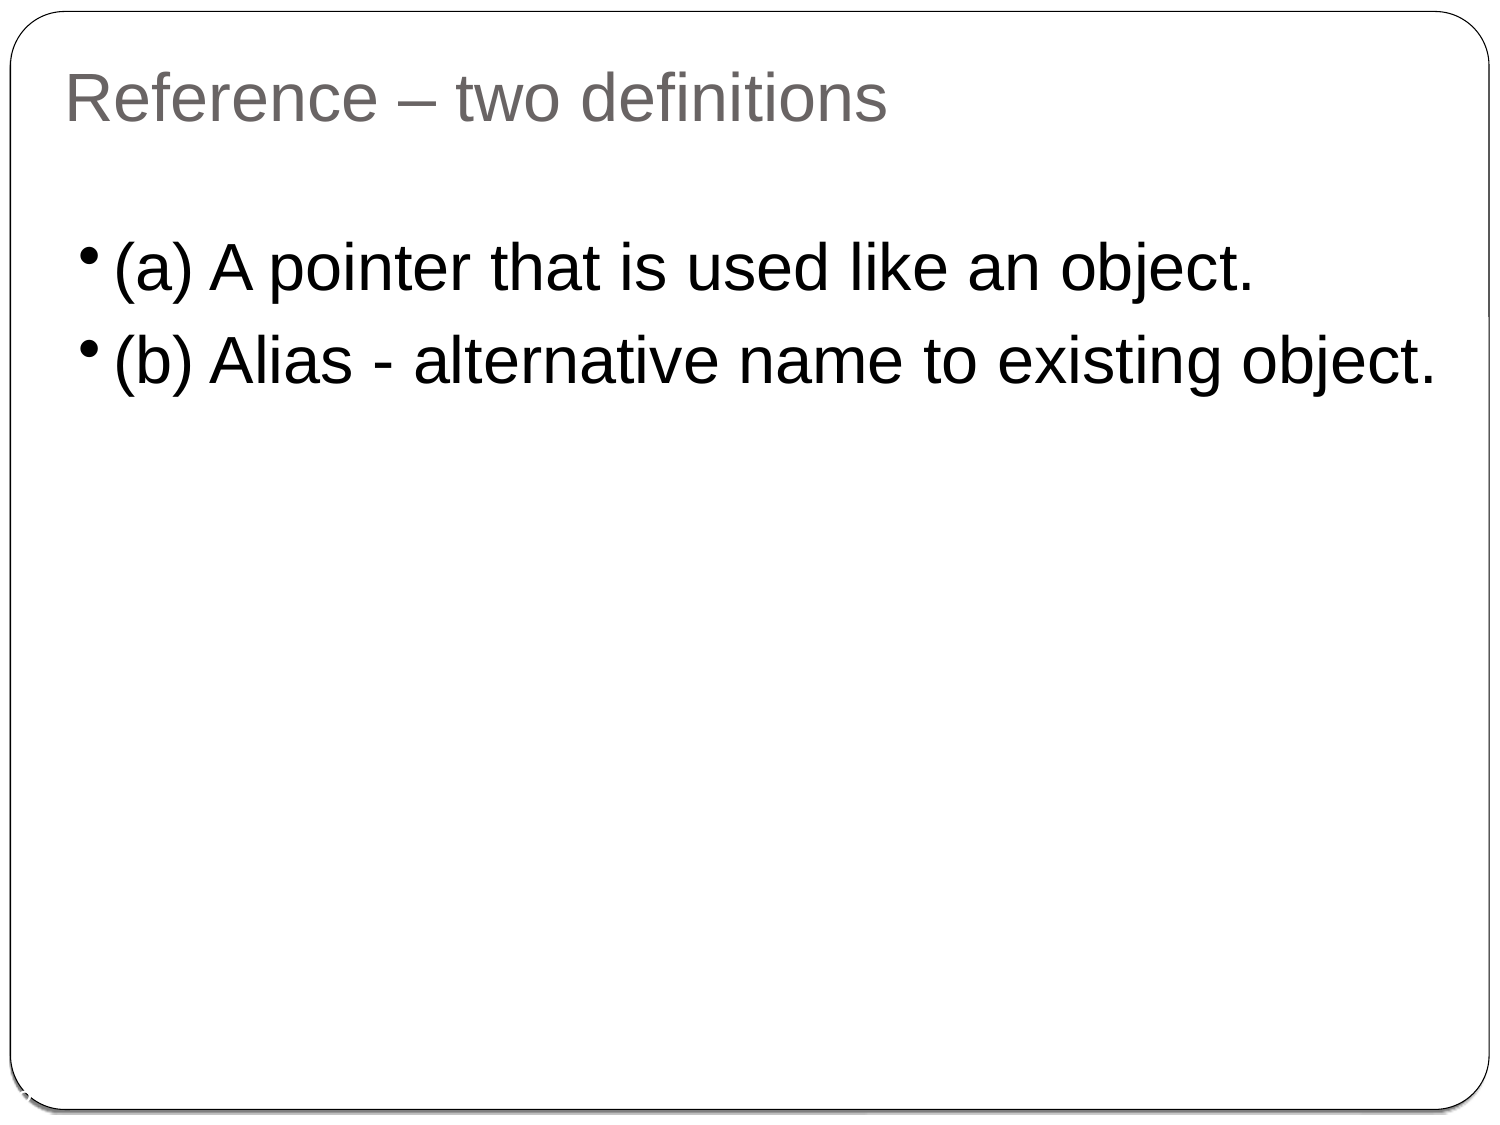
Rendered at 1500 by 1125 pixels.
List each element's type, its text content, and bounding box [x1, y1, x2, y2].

text_box (a) A pointer that is used like an object. (b) Alias - alternative name to existing object. [48, 201, 1486, 1079]
slide_number <number> [0, 1074, 50, 1125]
title Reference – two definitions [50, 45, 1450, 150]
